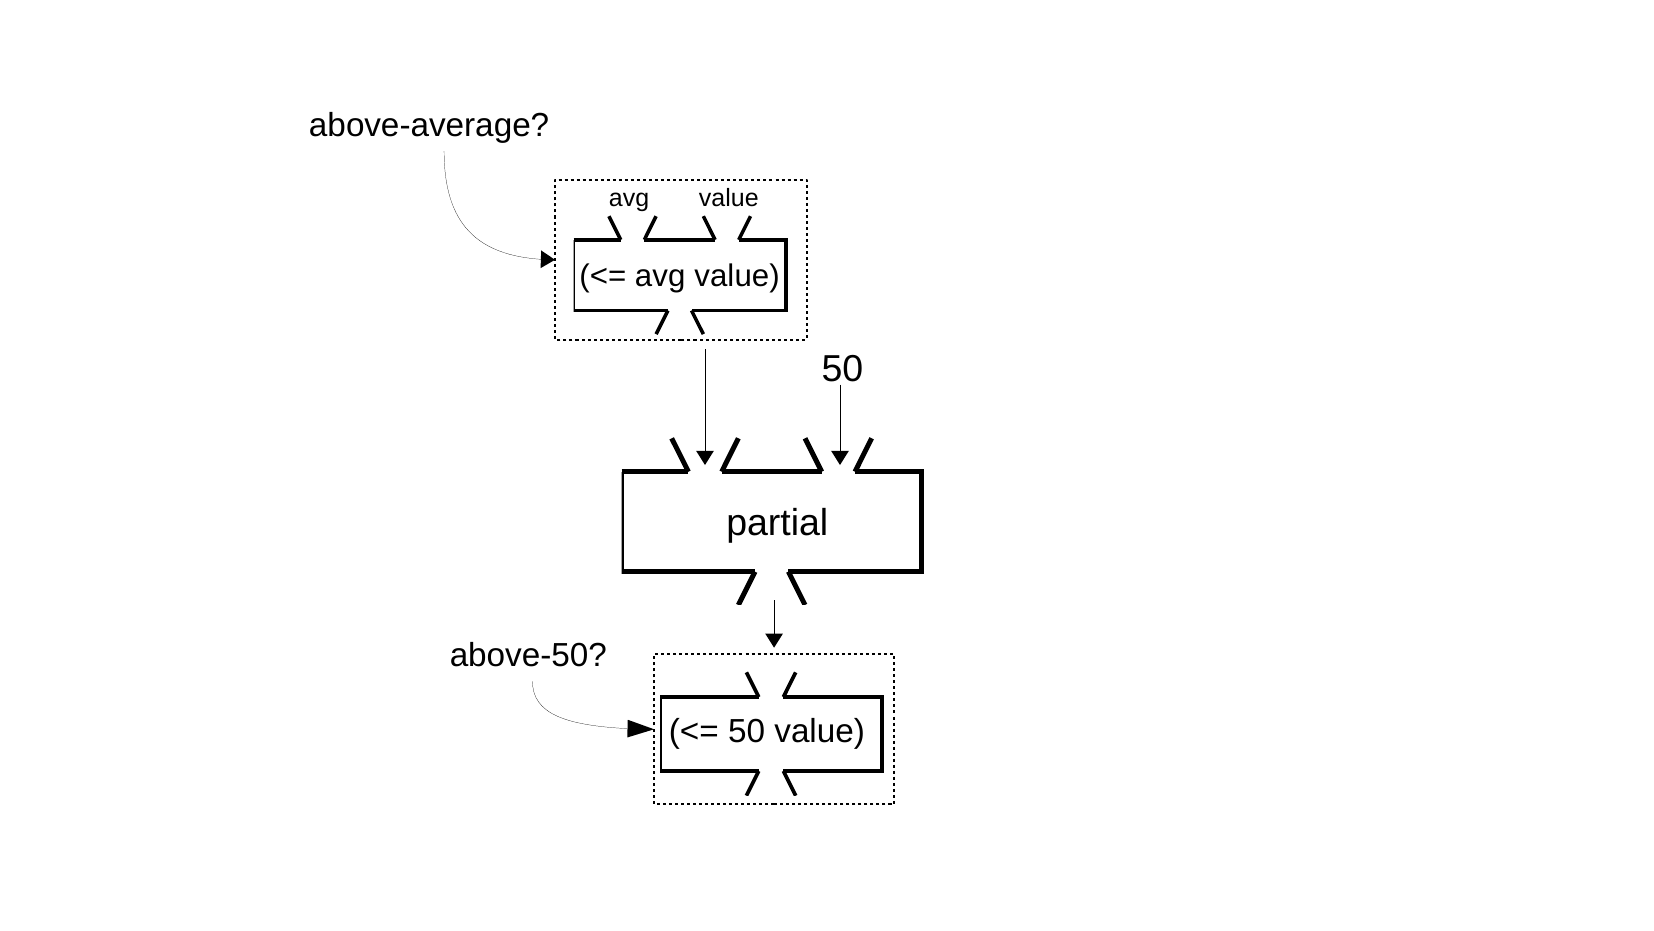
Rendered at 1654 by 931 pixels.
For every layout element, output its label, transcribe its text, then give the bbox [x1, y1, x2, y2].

text_box value [684, 176, 782, 222]
text_box (<= 50 value) [654, 705, 660, 758]
text_box above-50? [435, 629, 631, 682]
text_box avg [594, 176, 670, 220]
picture [573, 300, 792, 335]
picture [660, 647, 889, 796]
text_box (<= avg value) [564, 250, 795, 300]
picture [621, 405, 931, 605]
text_box 50 [806, 339, 882, 397]
picture [573, 192, 792, 250]
text_box above-average? [294, 99, 595, 152]
text_box partial [711, 494, 847, 551]
